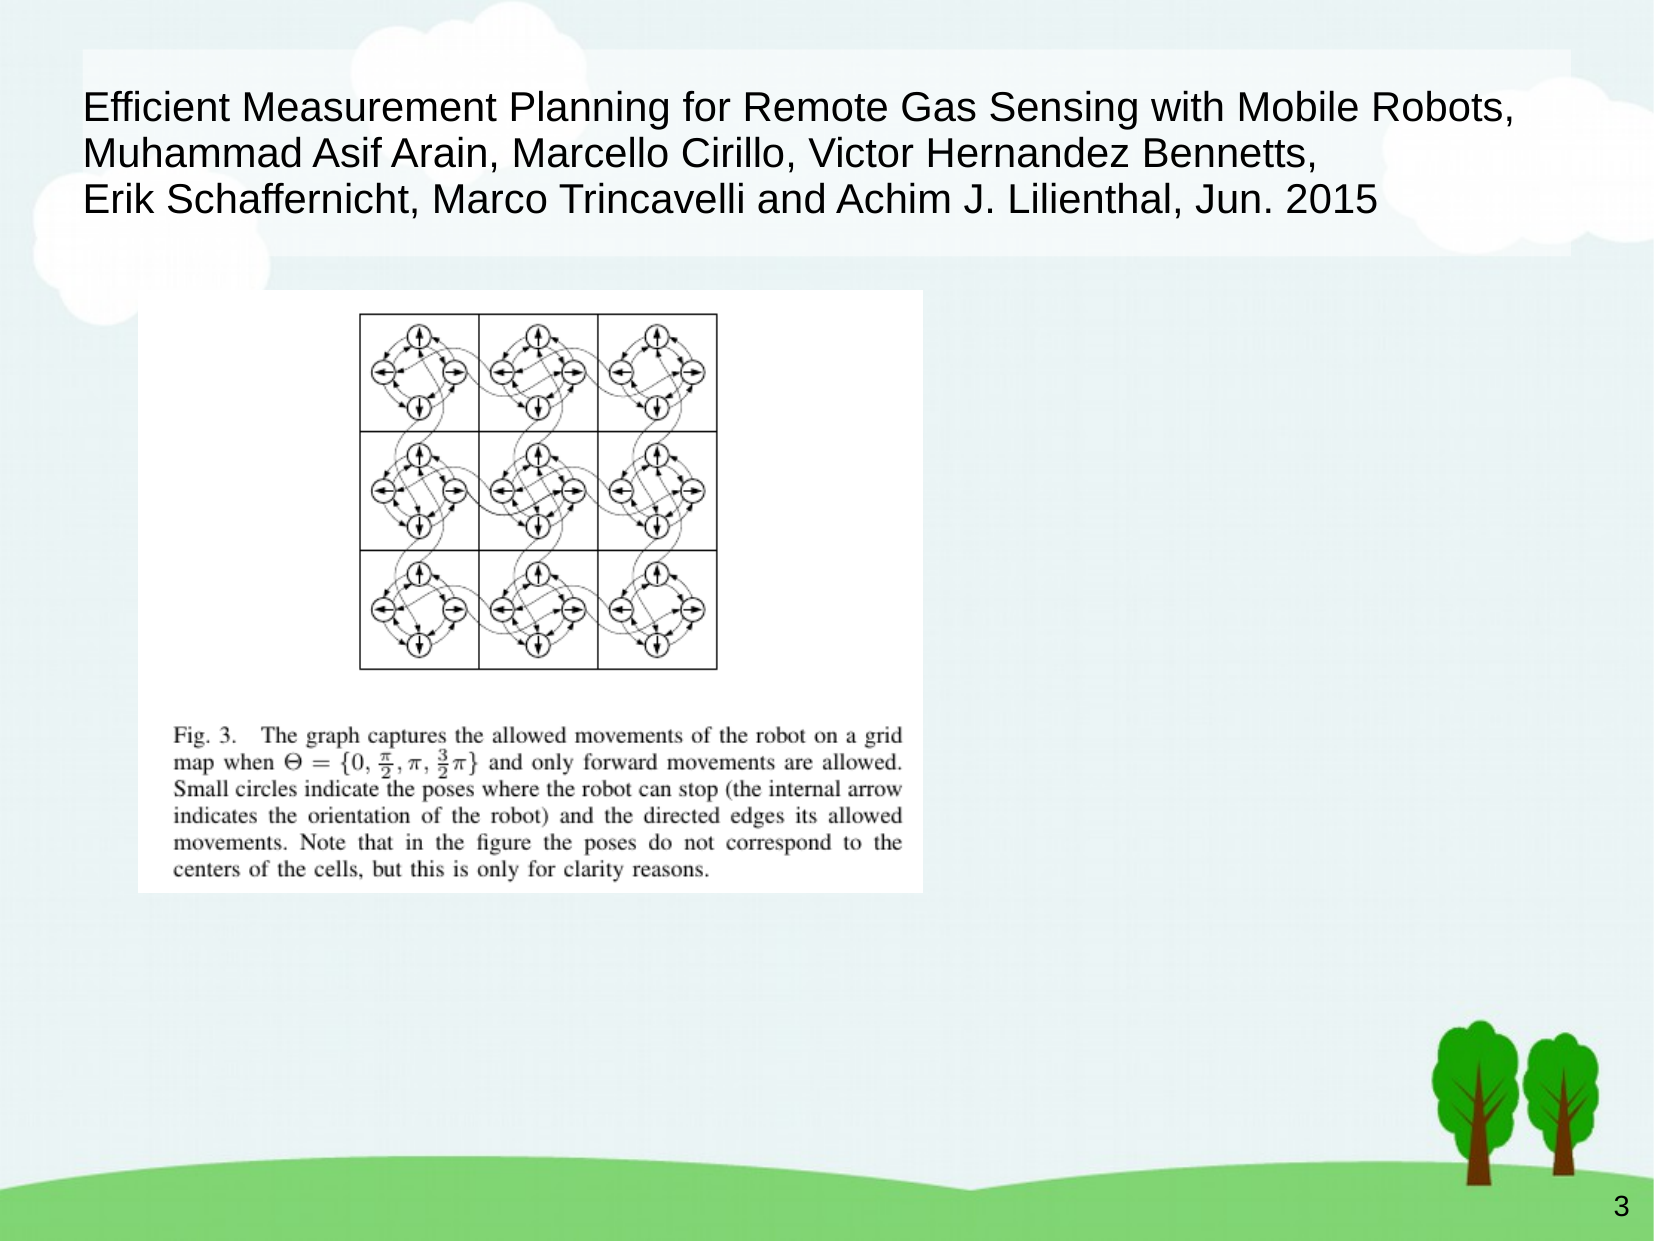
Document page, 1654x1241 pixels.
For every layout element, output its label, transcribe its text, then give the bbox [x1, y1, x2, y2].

title Efficient Measurement Planning for Remote Gas Sensing with Mobile Robots, Muhammad Asif Arain, Marcello Cirillo, Victor Hernandez Bennetts, Erik Schaffernicht, Marco Trincavelli and Achim J. Lilienthal, Jun. 2015 [82, 49, 1571, 257]
picture [0, 0, 1654, 1241]
